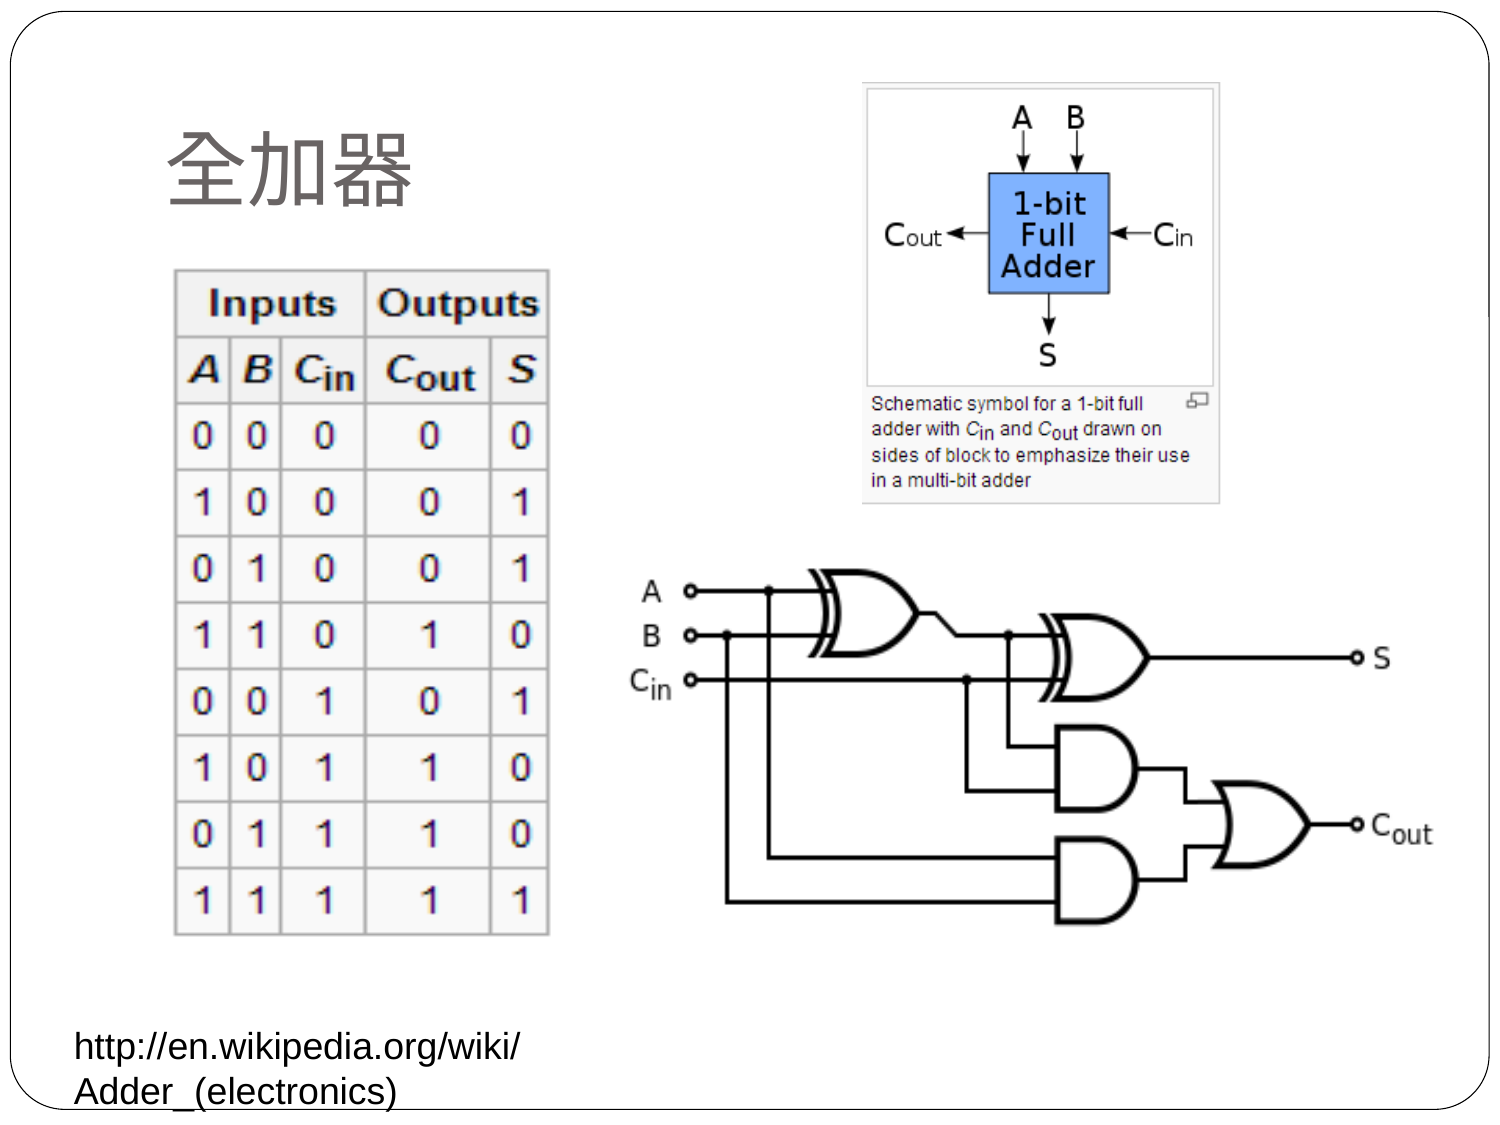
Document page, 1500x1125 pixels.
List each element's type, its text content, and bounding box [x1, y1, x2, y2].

picture [611, 545, 1465, 945]
picture [862, 82, 1222, 507]
title 全加器 [150, 9, 1426, 233]
picture [165, 259, 561, 945]
text_box http://en.wikipedia.org/wiki/Adder_(electronics) [59, 1014, 859, 1075]
